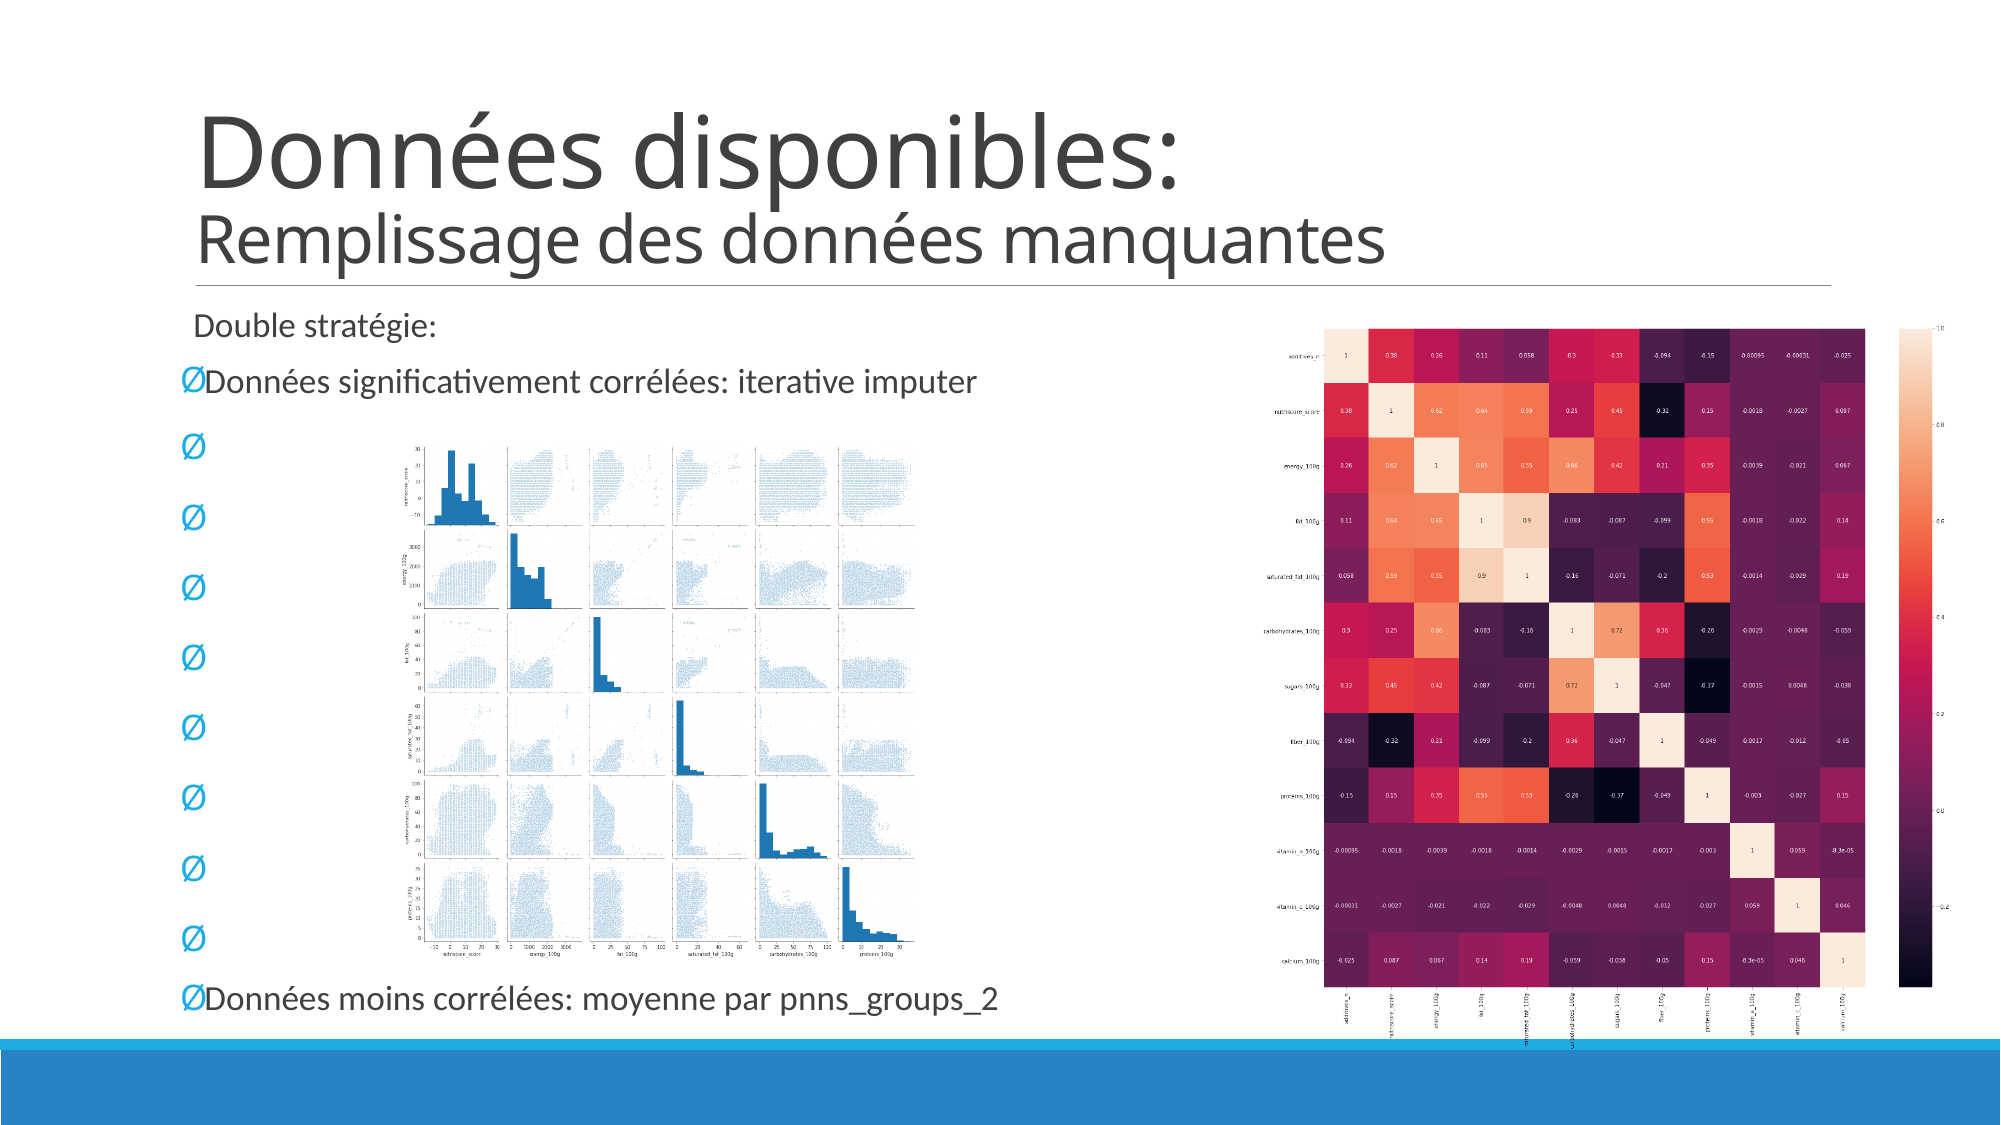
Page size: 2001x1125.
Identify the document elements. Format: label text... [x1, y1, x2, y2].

title Données disponibles: Remplissage des données manquantes [180, 47, 1831, 286]
picture [1259, 322, 1953, 1052]
list Double stratégie: Données significativement corrélées: iterative imputer Données moins corrélées: moyenne par pnns_groups_2 [180, 302, 1831, 1032]
picture [398, 443, 917, 960]
